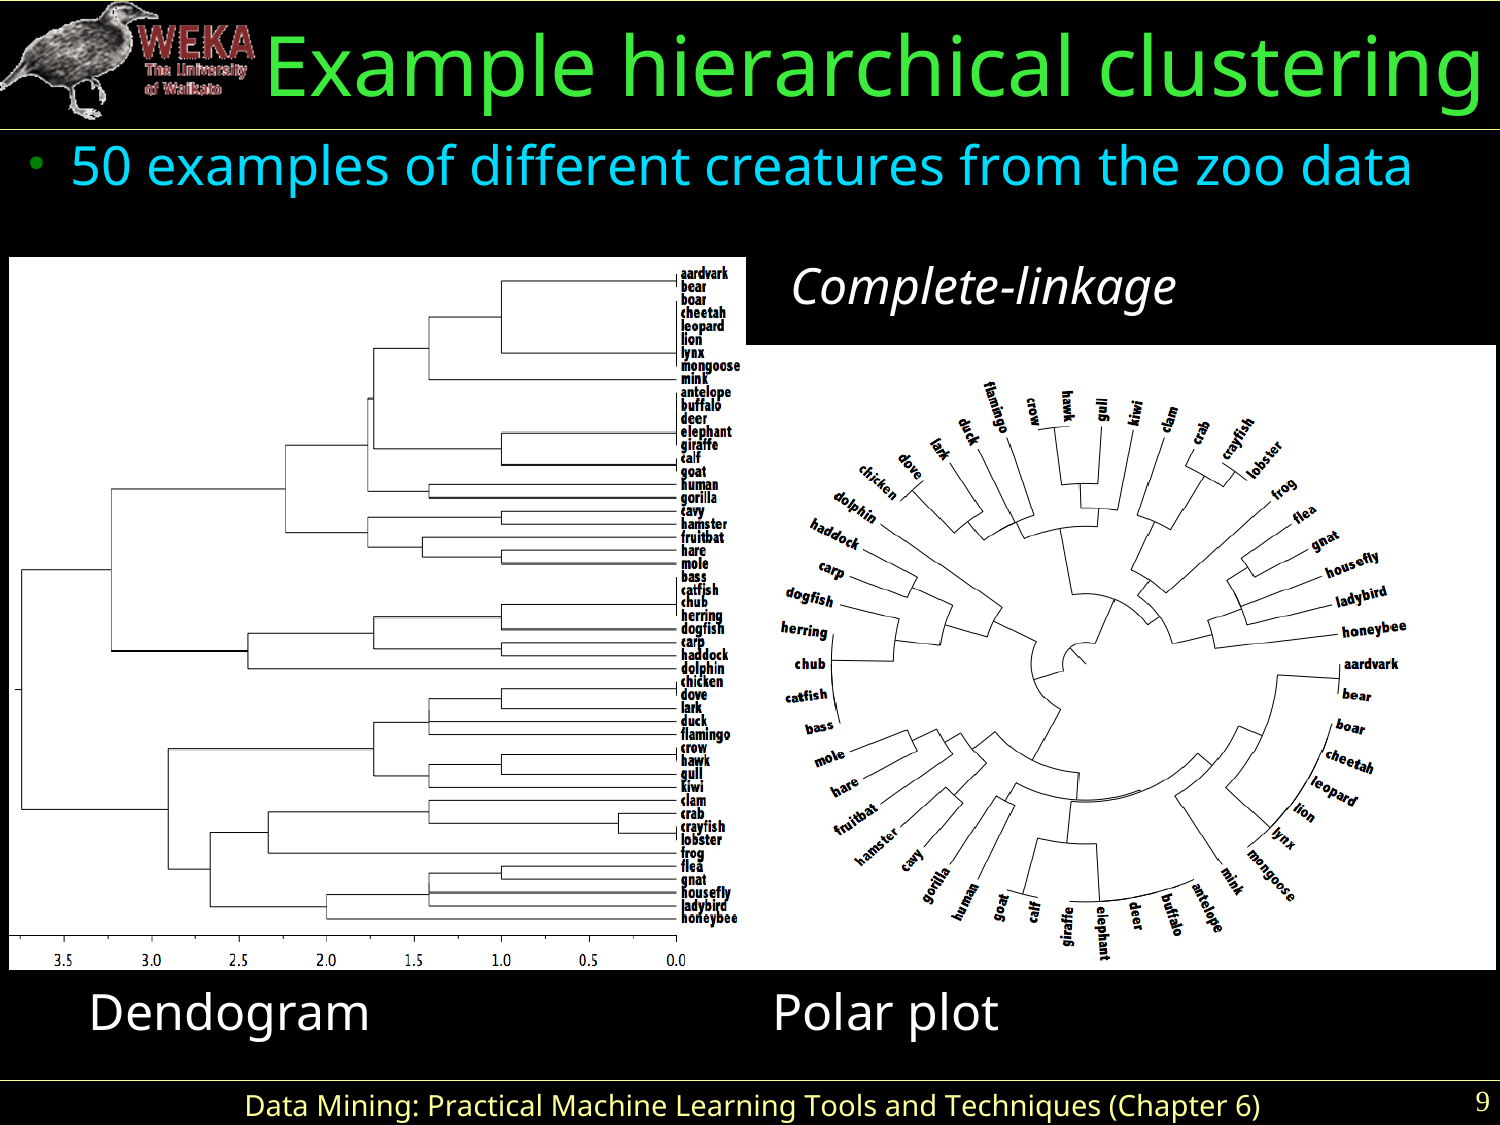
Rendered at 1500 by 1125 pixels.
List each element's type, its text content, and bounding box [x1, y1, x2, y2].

text_box Dendogram [73, 969, 374, 1046]
list 50 examples of different creatures from the zoo data [27, 127, 1480, 290]
text_box Complete-linkage [775, 243, 1205, 320]
title Example hierarchical clustering [263, 0, 1500, 159]
picture [0, 1, 263, 129]
text_box Polar plot [757, 969, 1015, 1046]
picture [9, 257, 1496, 970]
